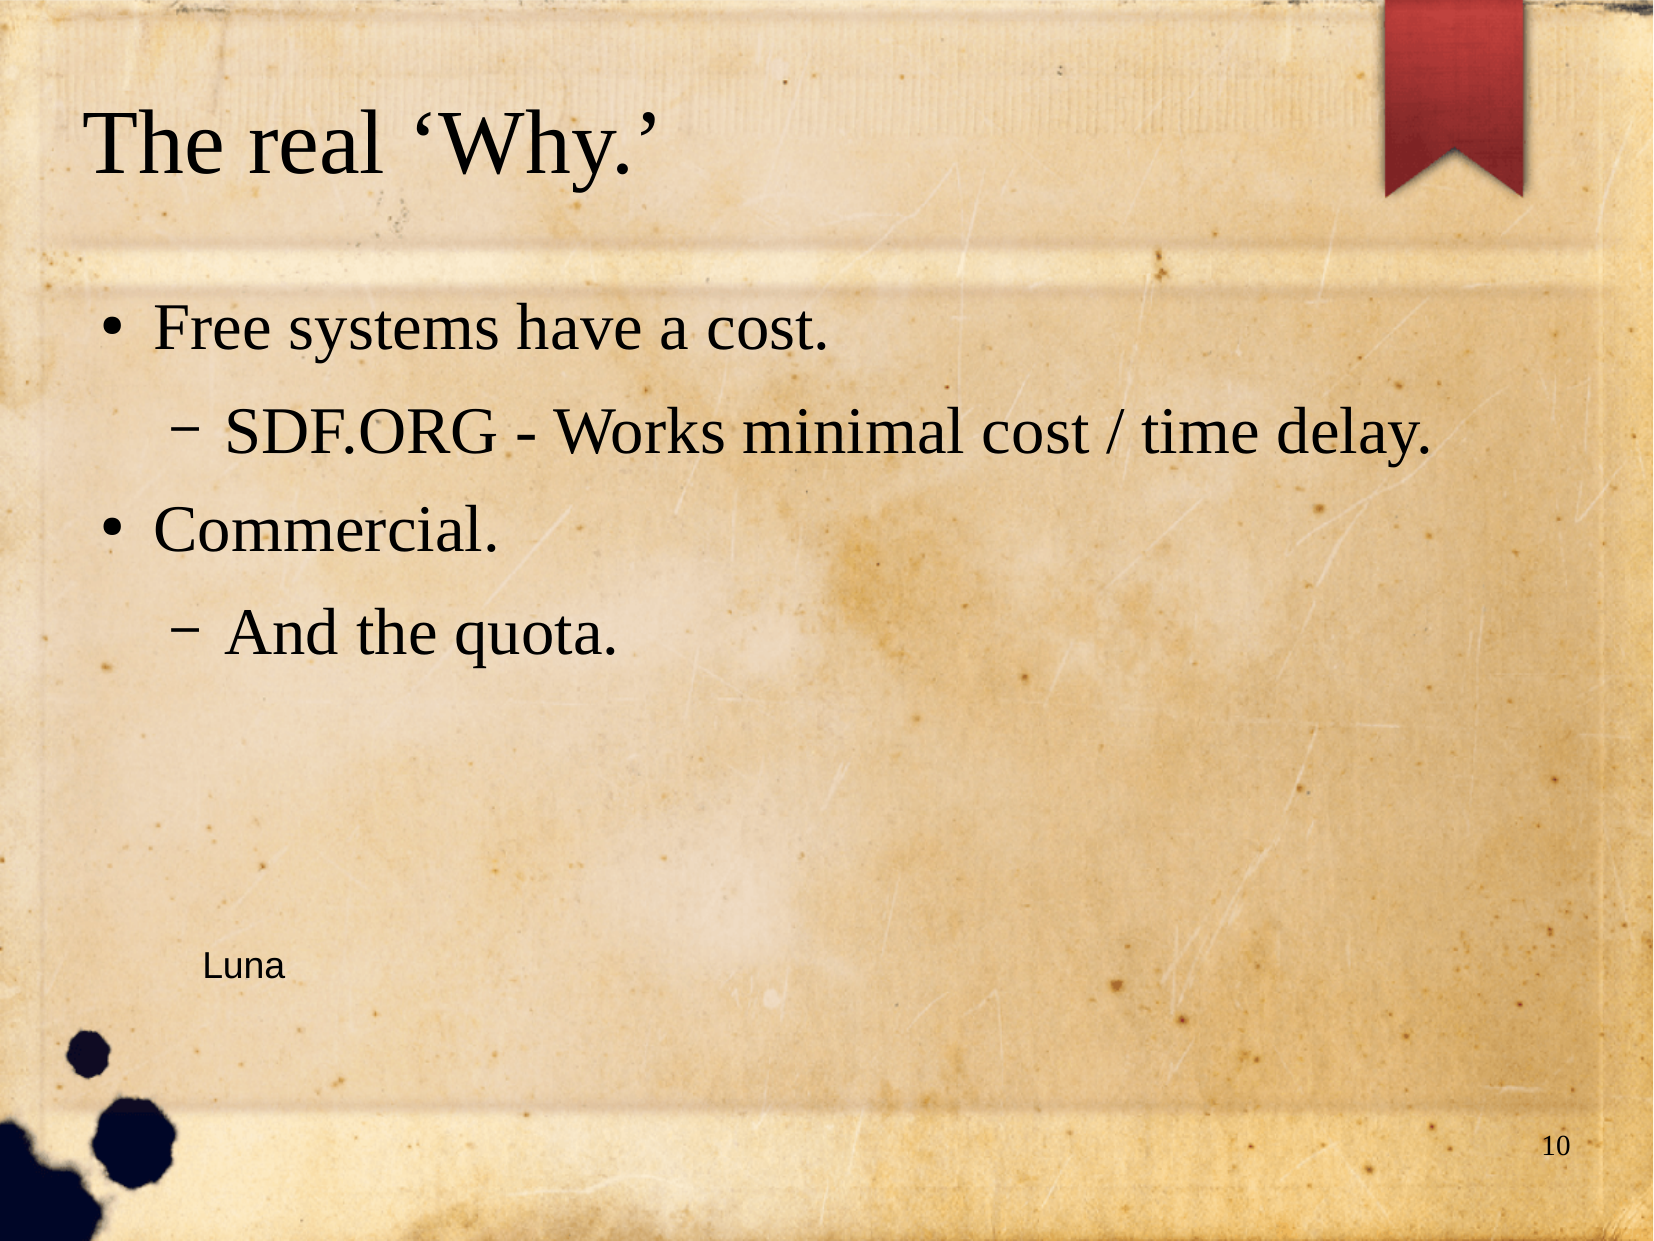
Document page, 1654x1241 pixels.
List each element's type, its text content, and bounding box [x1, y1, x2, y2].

list Free systems have a cost. SDF.ORG - Works minimal cost / time delay. Commercial. And the quota. [82, 290, 1538, 1010]
picture [0, 0, 1654, 1241]
text_box Luna [187, 937, 301, 995]
title The real ‘Why.’ [82, 49, 1347, 237]
